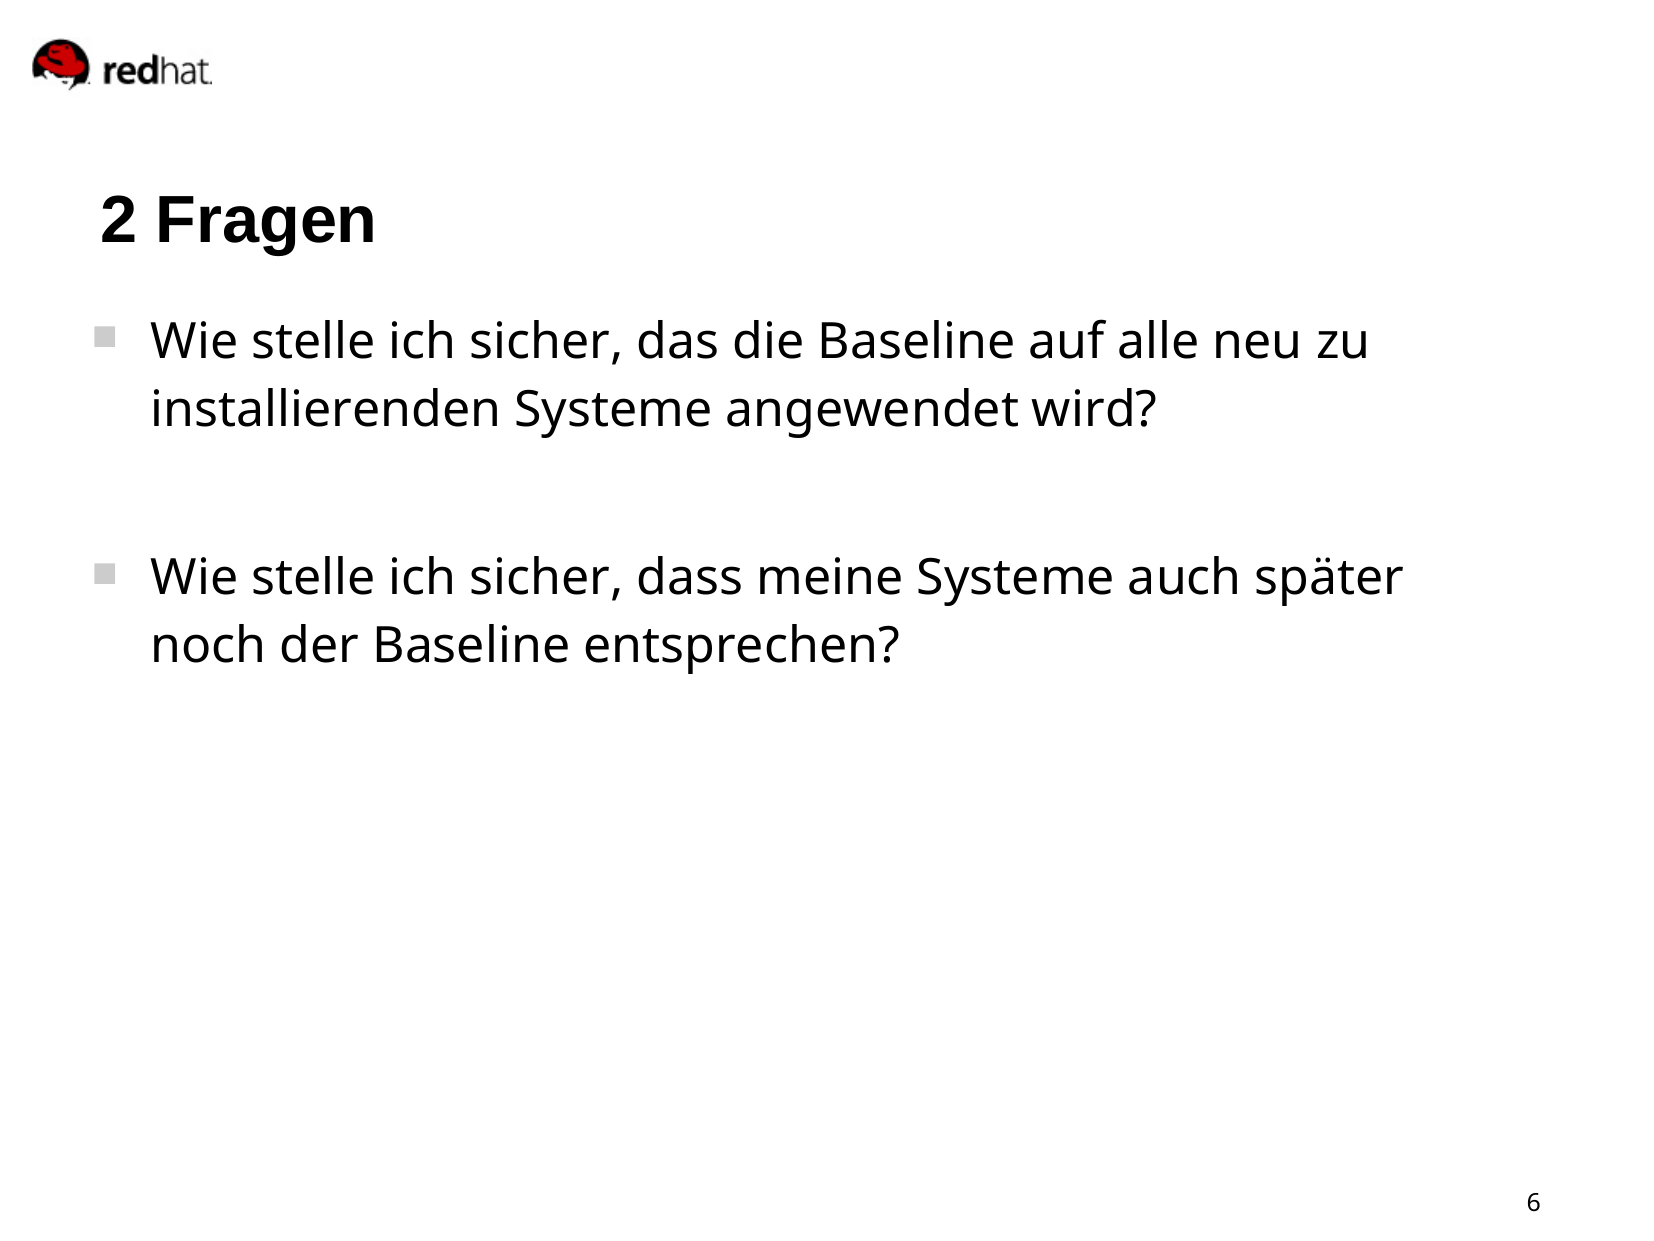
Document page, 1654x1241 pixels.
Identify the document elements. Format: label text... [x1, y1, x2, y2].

title 2 Fragen [100, 164, 1506, 275]
list Wie stelle ich sicher, das die Baseline auf alle neu zu installierenden Systeme angewendet wird? Wie stelle ich sicher, dass meine Systeme auch später noch der Baseline entsprechen? [94, 304, 1500, 1174]
picture [31, 37, 212, 98]
